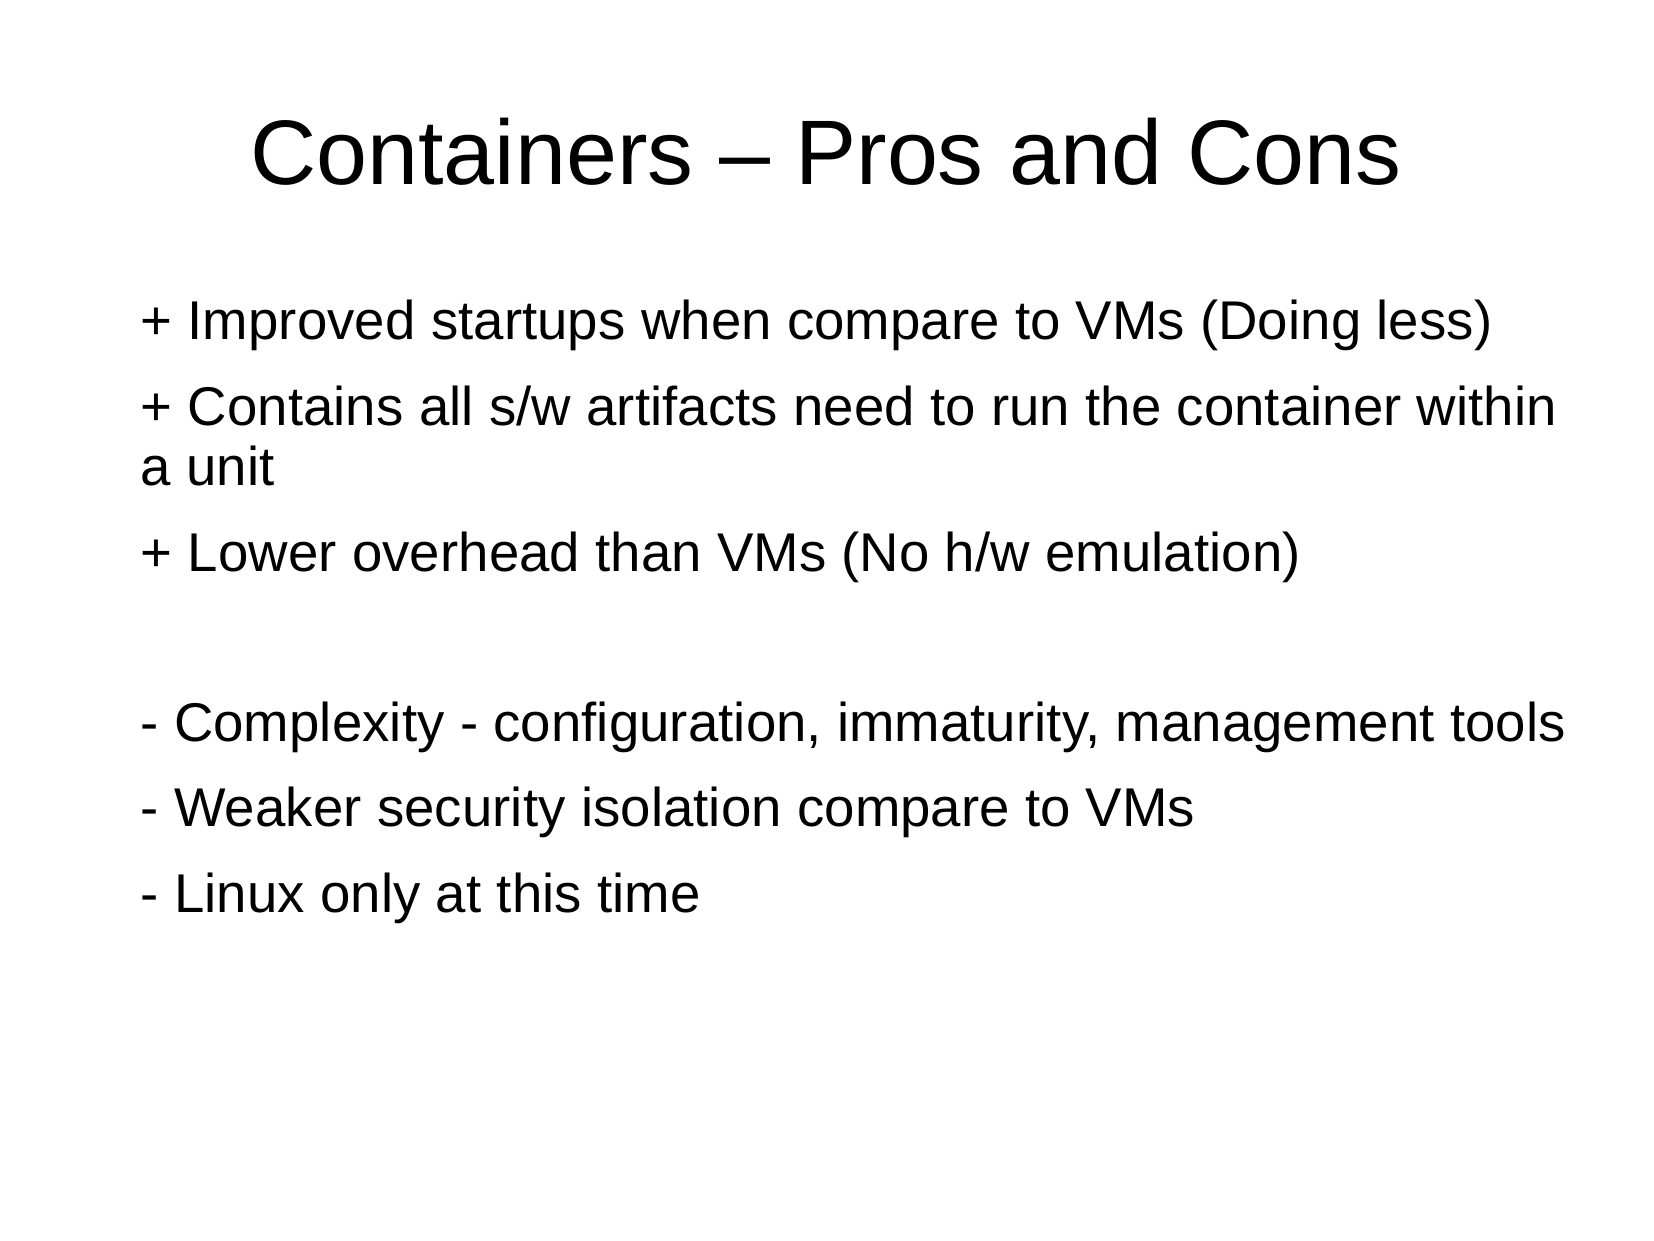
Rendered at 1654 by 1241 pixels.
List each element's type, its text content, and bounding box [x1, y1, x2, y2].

title Containers – Pros and Cons [82, 49, 1571, 257]
list + Improved startups when compare to VMs (Doing less) + Contains all s/w artifacts need to run the container within a unit + Lower overhead than VMs (No h/w emulation) - Complexity - configuration, immaturity, management tools - Weaker security isolation compare to VMs - Linux only at this time [82, 290, 1571, 1010]
